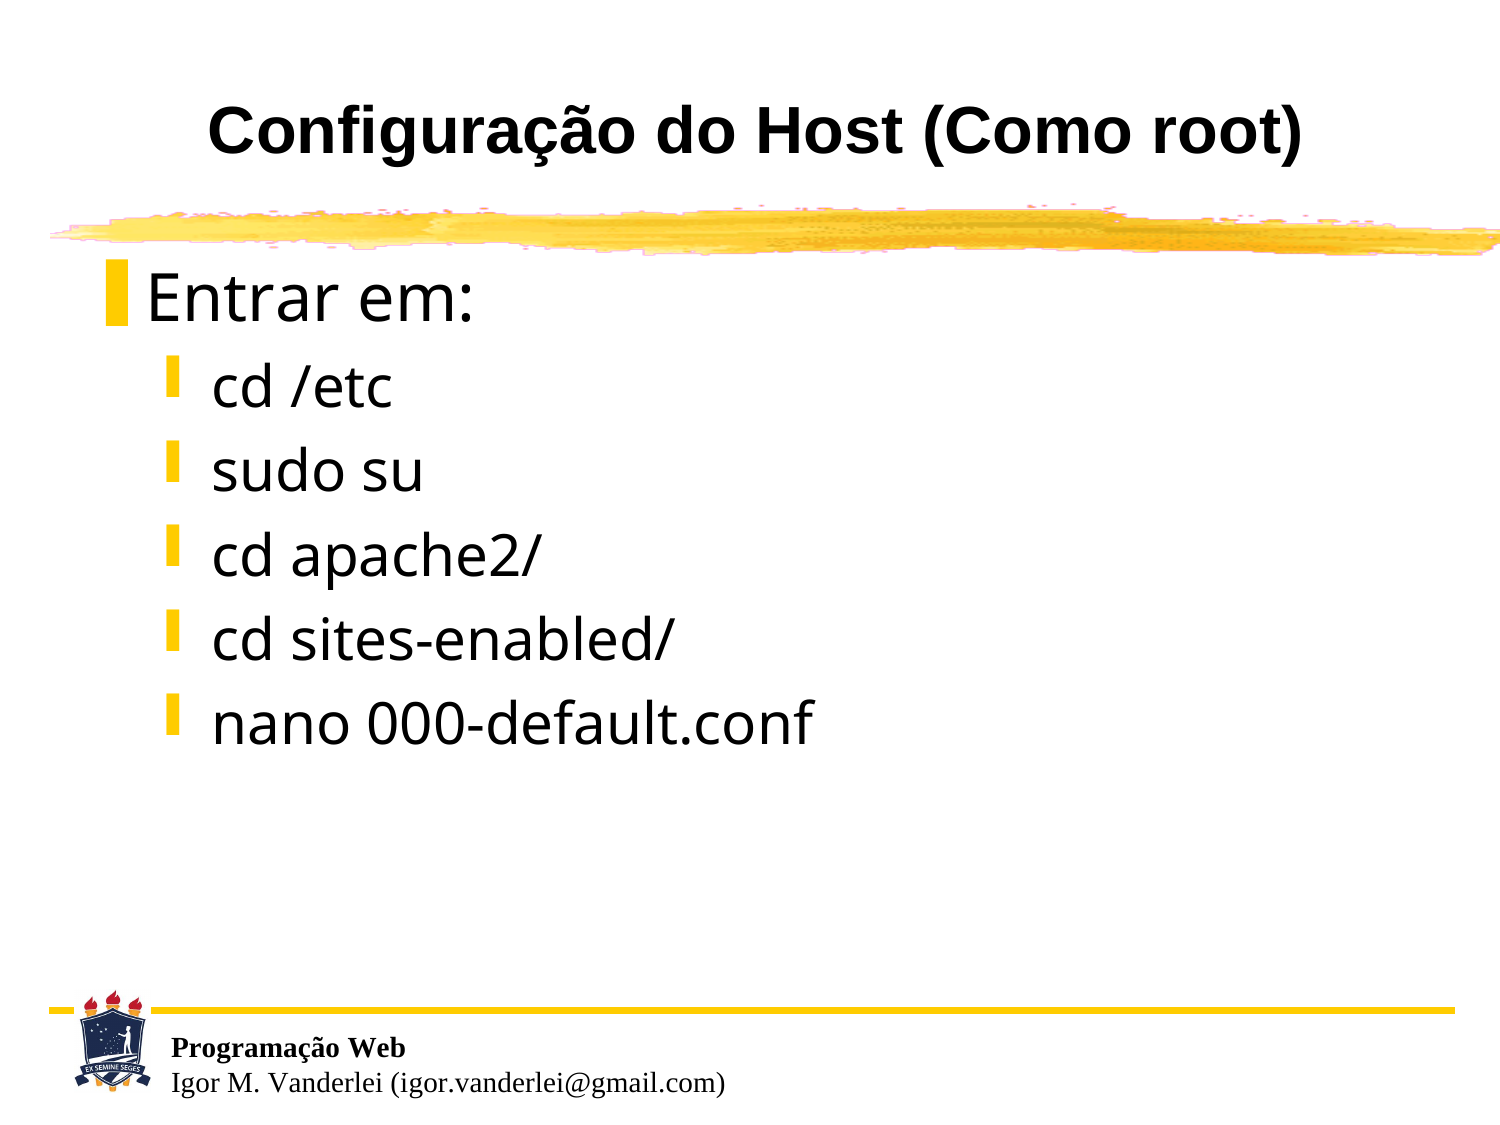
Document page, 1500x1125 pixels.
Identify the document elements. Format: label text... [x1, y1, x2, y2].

picture [50, 198, 1500, 267]
list Entrar em: cd /etc sudo su cd apache2/ cd sites-enabled/ nano 000-default.conf [74, 246, 1417, 990]
title Configuração do Host (Como root) [24, 54, 1488, 175]
picture [74, 990, 151, 1093]
